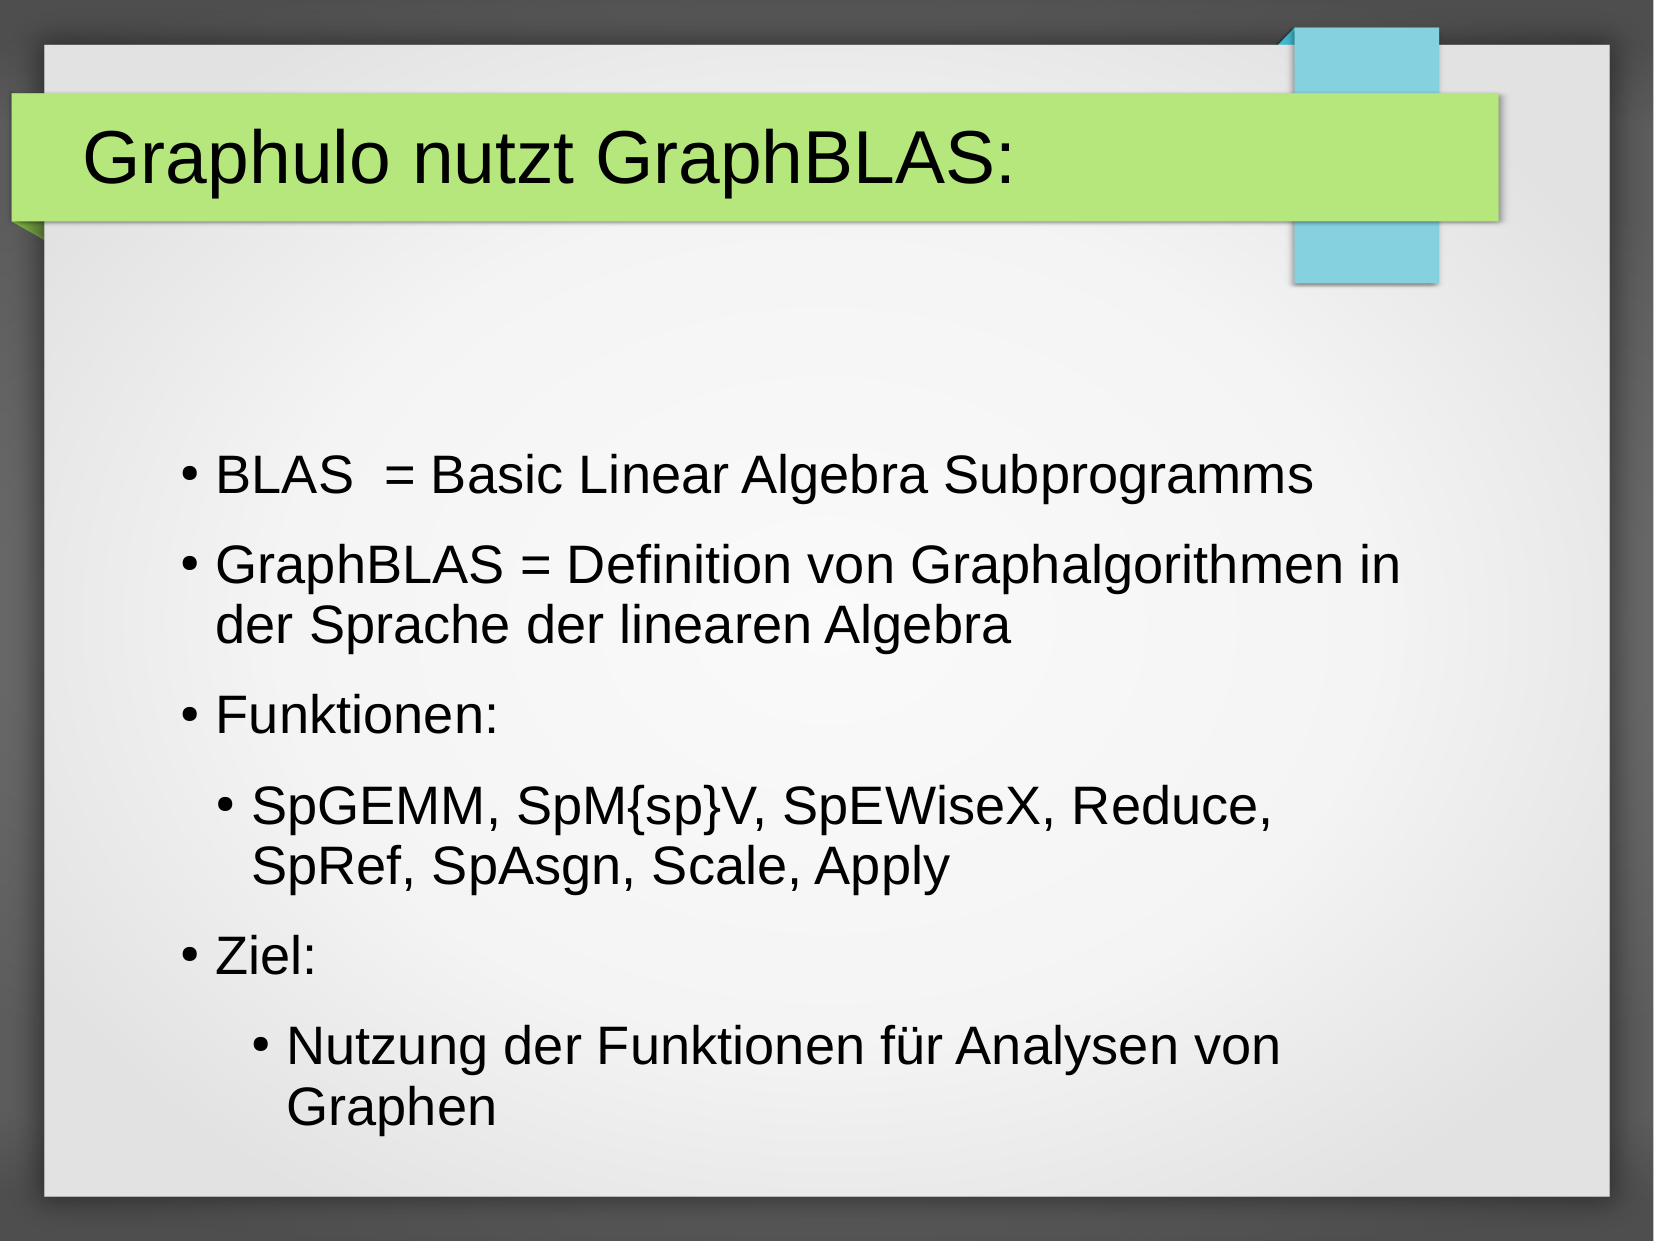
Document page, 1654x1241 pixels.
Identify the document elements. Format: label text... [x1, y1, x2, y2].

picture [0, 0, 1654, 1241]
text_box BLAS = Basic Linear Algebra Subprogramms GraphBLAS = Definition von Graphalgorithmen in der Sprache der linearen Algebra Funktionen: SpGEMM, SpM{sp}V, SpEWiseX, Reduce, SpRef, SpAsgn, Scale, Apply Ziel: Nutzung der Funktionen für Analysen von Graphen [165, 437, 1453, 1145]
text_box Graphulo nutzt GraphBLAS: [82, 94, 1264, 213]
